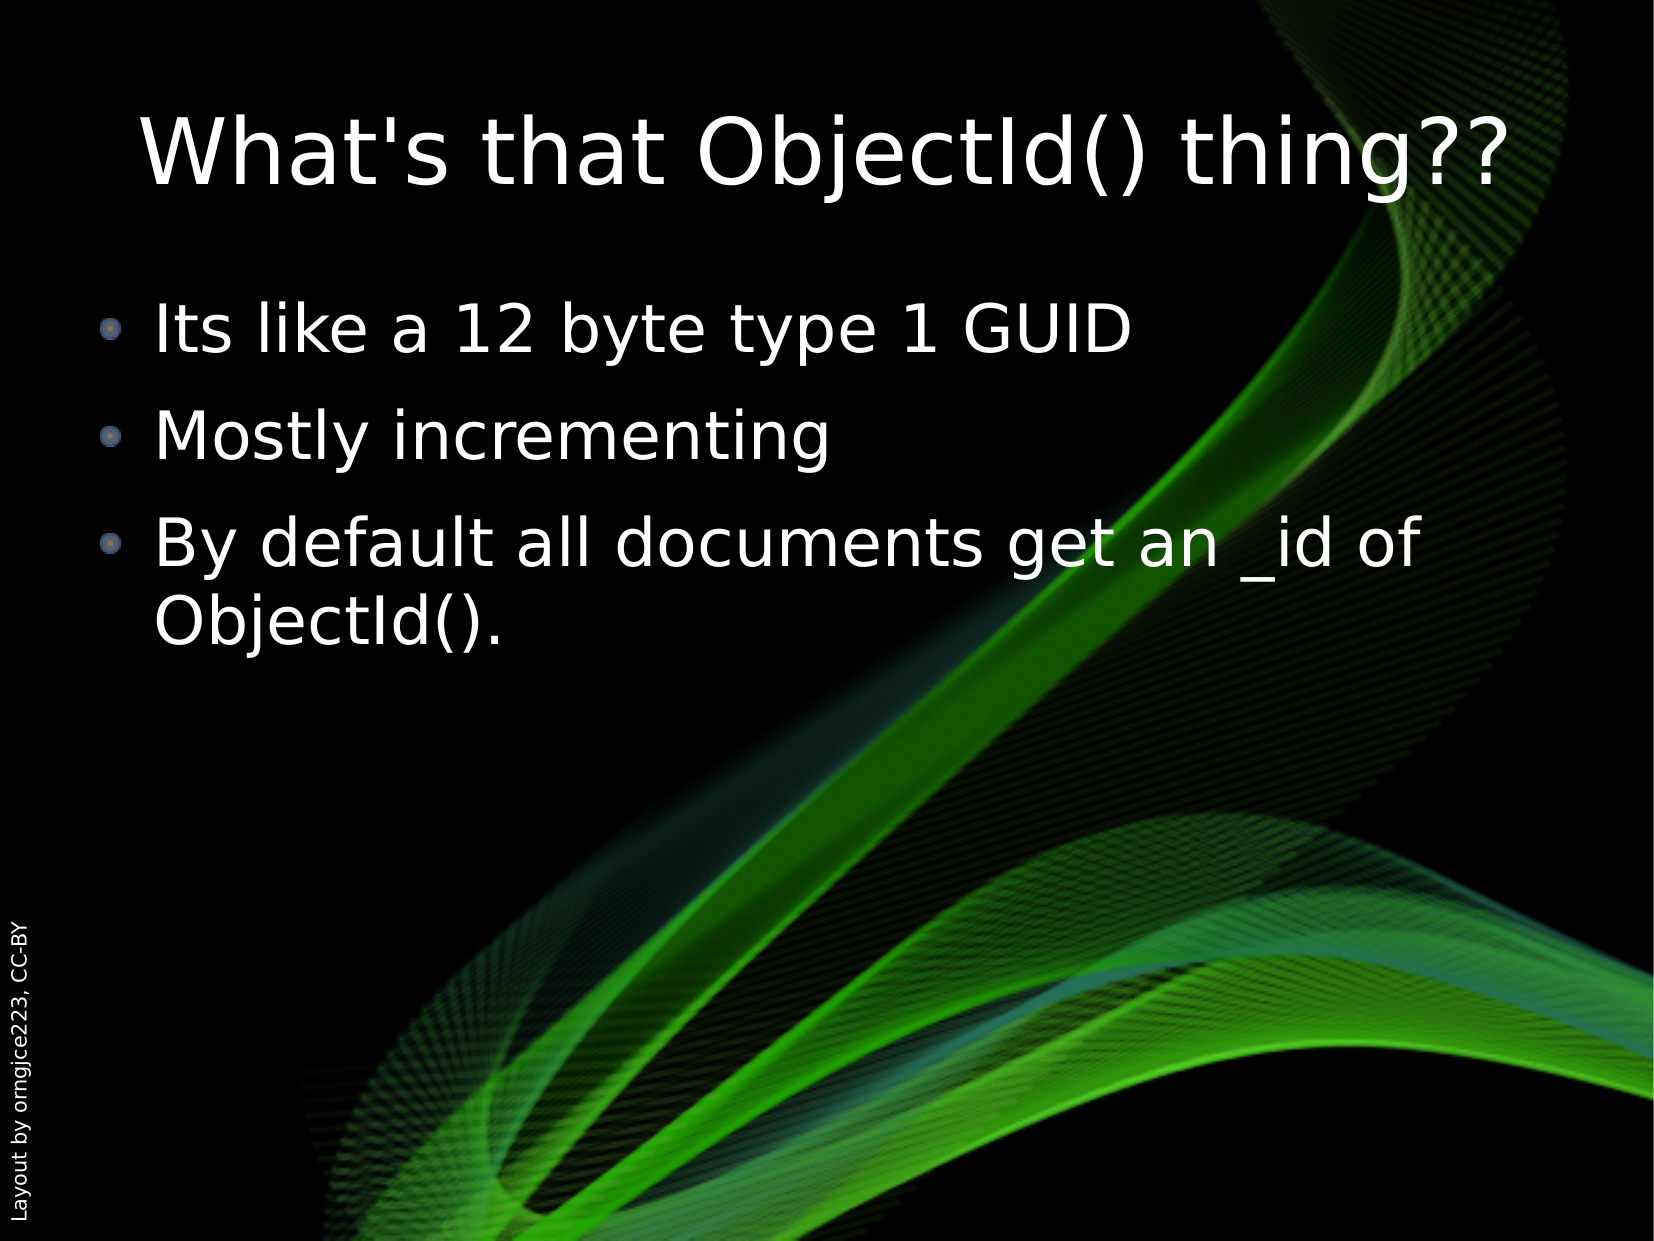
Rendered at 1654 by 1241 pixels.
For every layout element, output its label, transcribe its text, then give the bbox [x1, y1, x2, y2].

picture [0, 0, 1654, 1241]
title What's that ObjectId() thing?? [82, 49, 1571, 257]
list Its like a 12 byte type 1 GUID Mostly incrementing By default all documents get an _id of ObjectId(). [82, 290, 1571, 1109]
